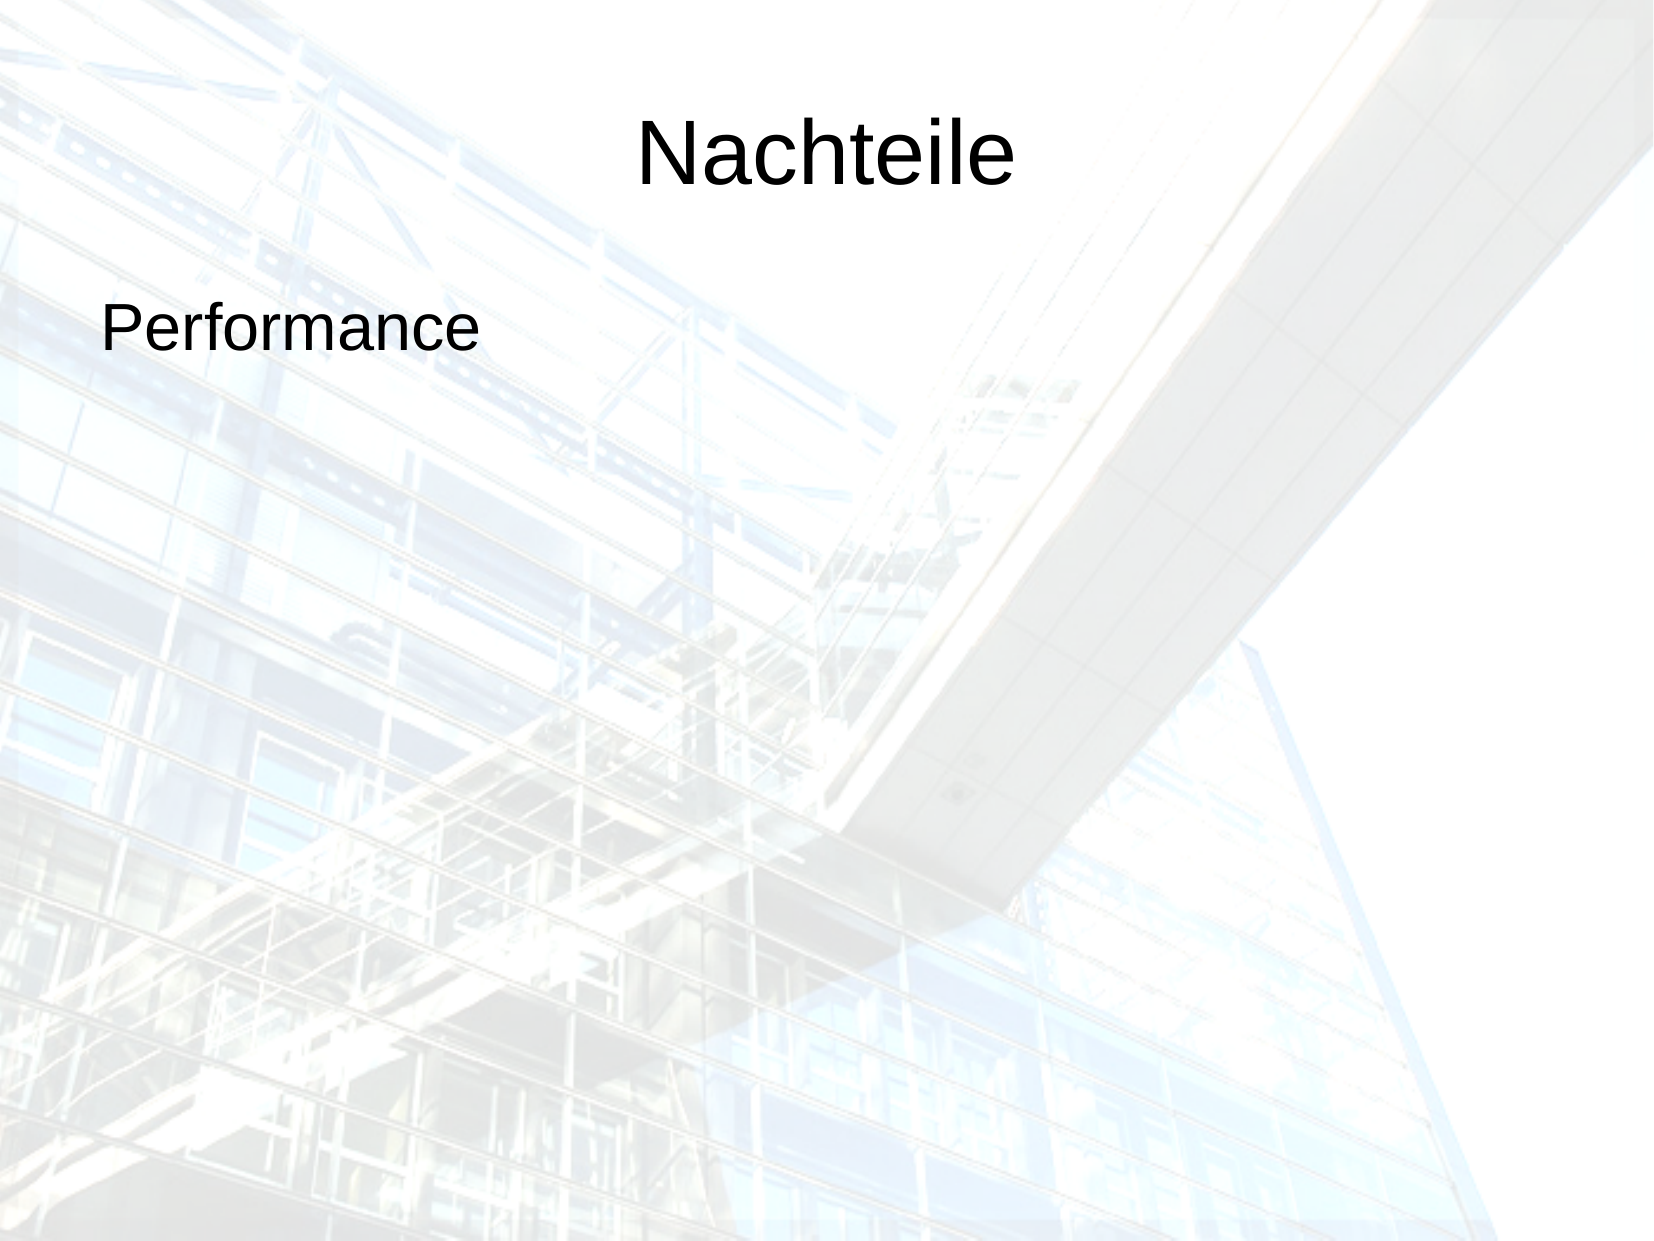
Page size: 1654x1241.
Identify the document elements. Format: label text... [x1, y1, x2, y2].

title Nachteile [82, 56, 1571, 250]
list Performance [82, 290, 1571, 1094]
picture [0, 0, 1654, 1241]
